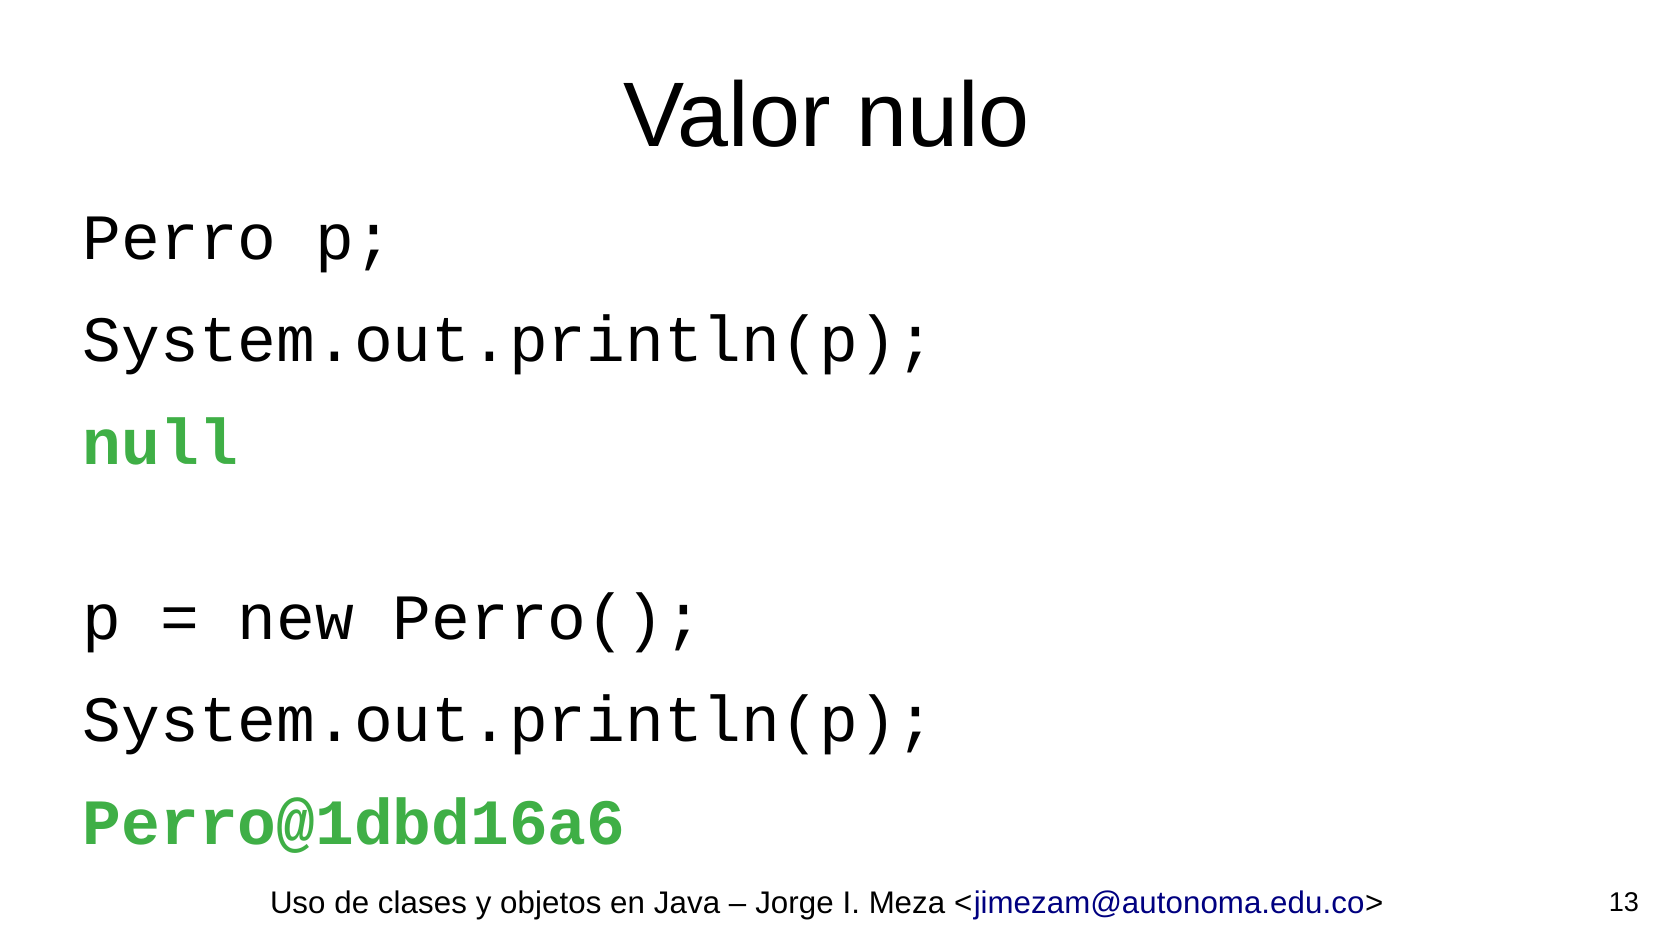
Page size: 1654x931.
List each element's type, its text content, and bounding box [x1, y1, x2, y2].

title Valor nulo [82, 37, 1571, 193]
list Perro p; System.out.println(p); null p = new Perro(); System.out.println(p); Perro@1dbd16a6 [82, 205, 1571, 867]
